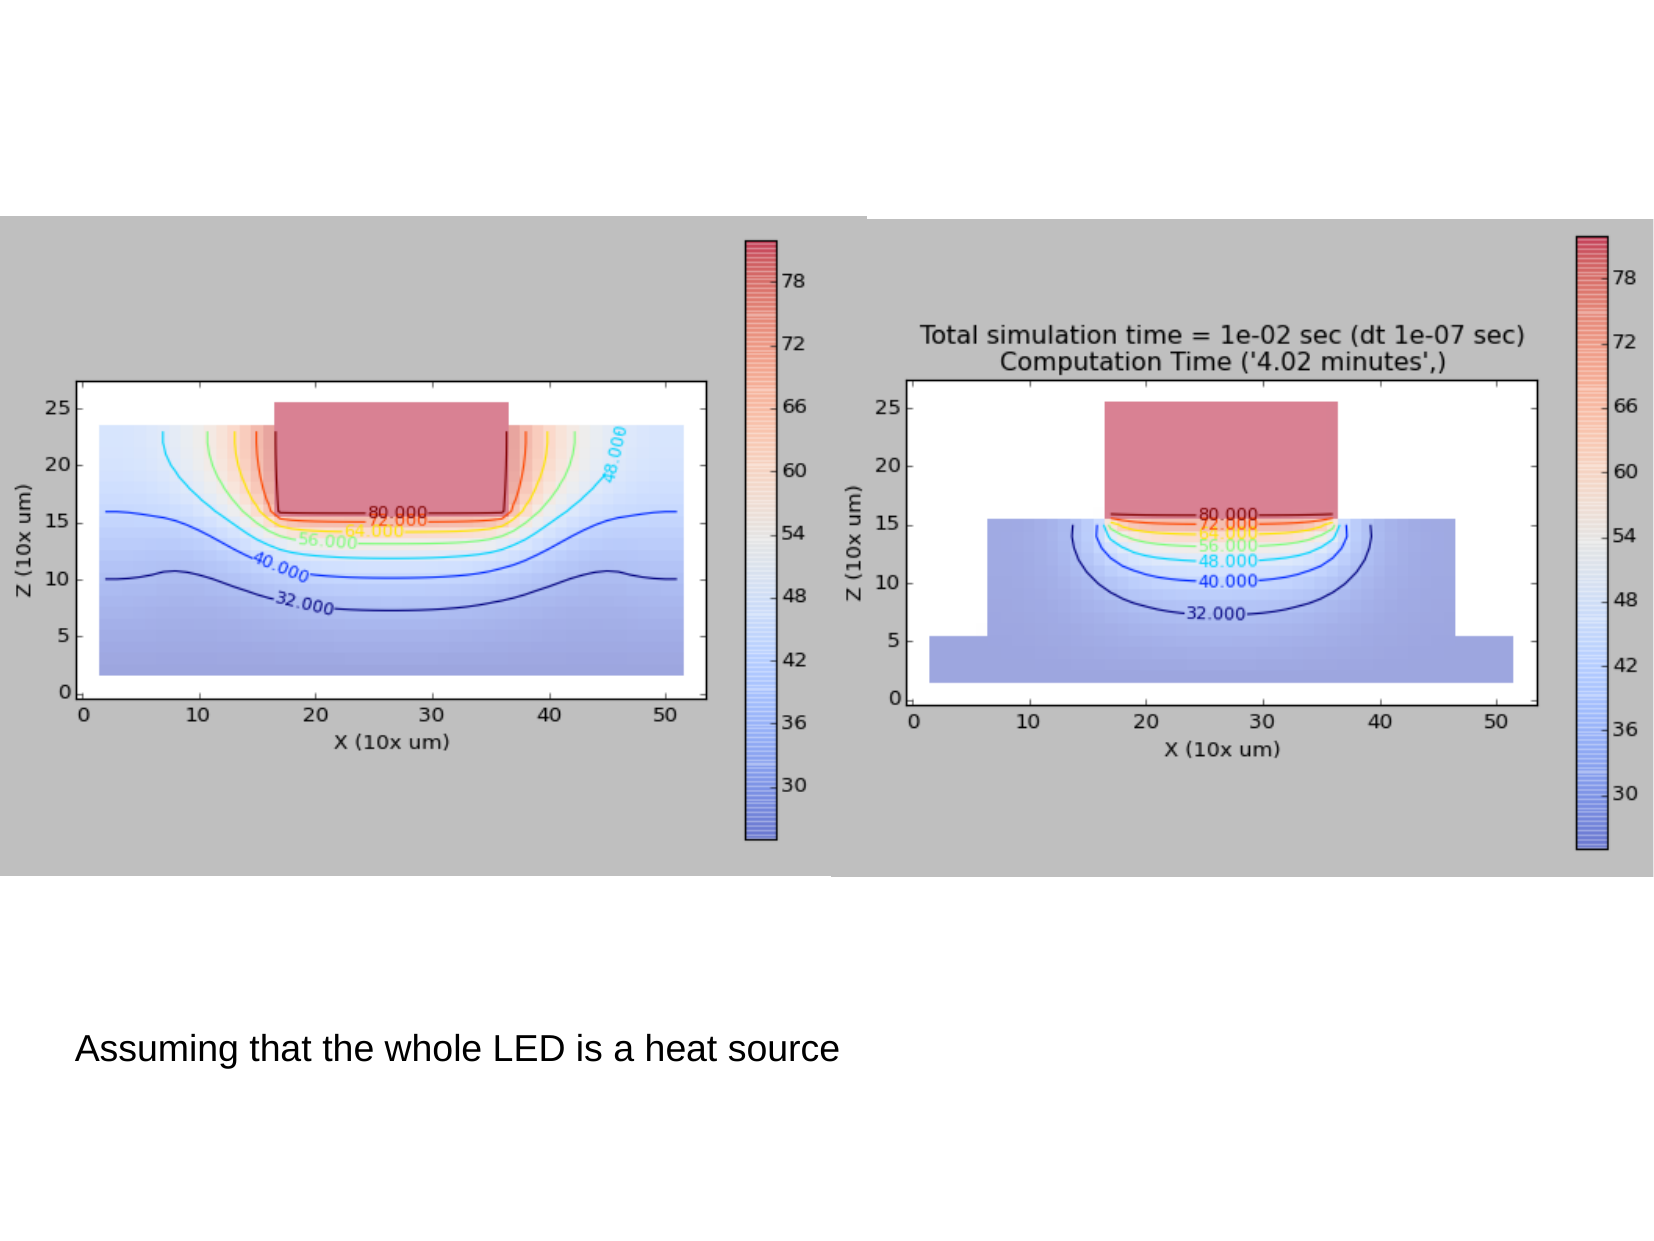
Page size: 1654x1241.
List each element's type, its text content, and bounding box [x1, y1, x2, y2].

text_box Assuming that the whole LED is a heat source [60, 1020, 855, 1077]
picture [0, 216, 1654, 877]
